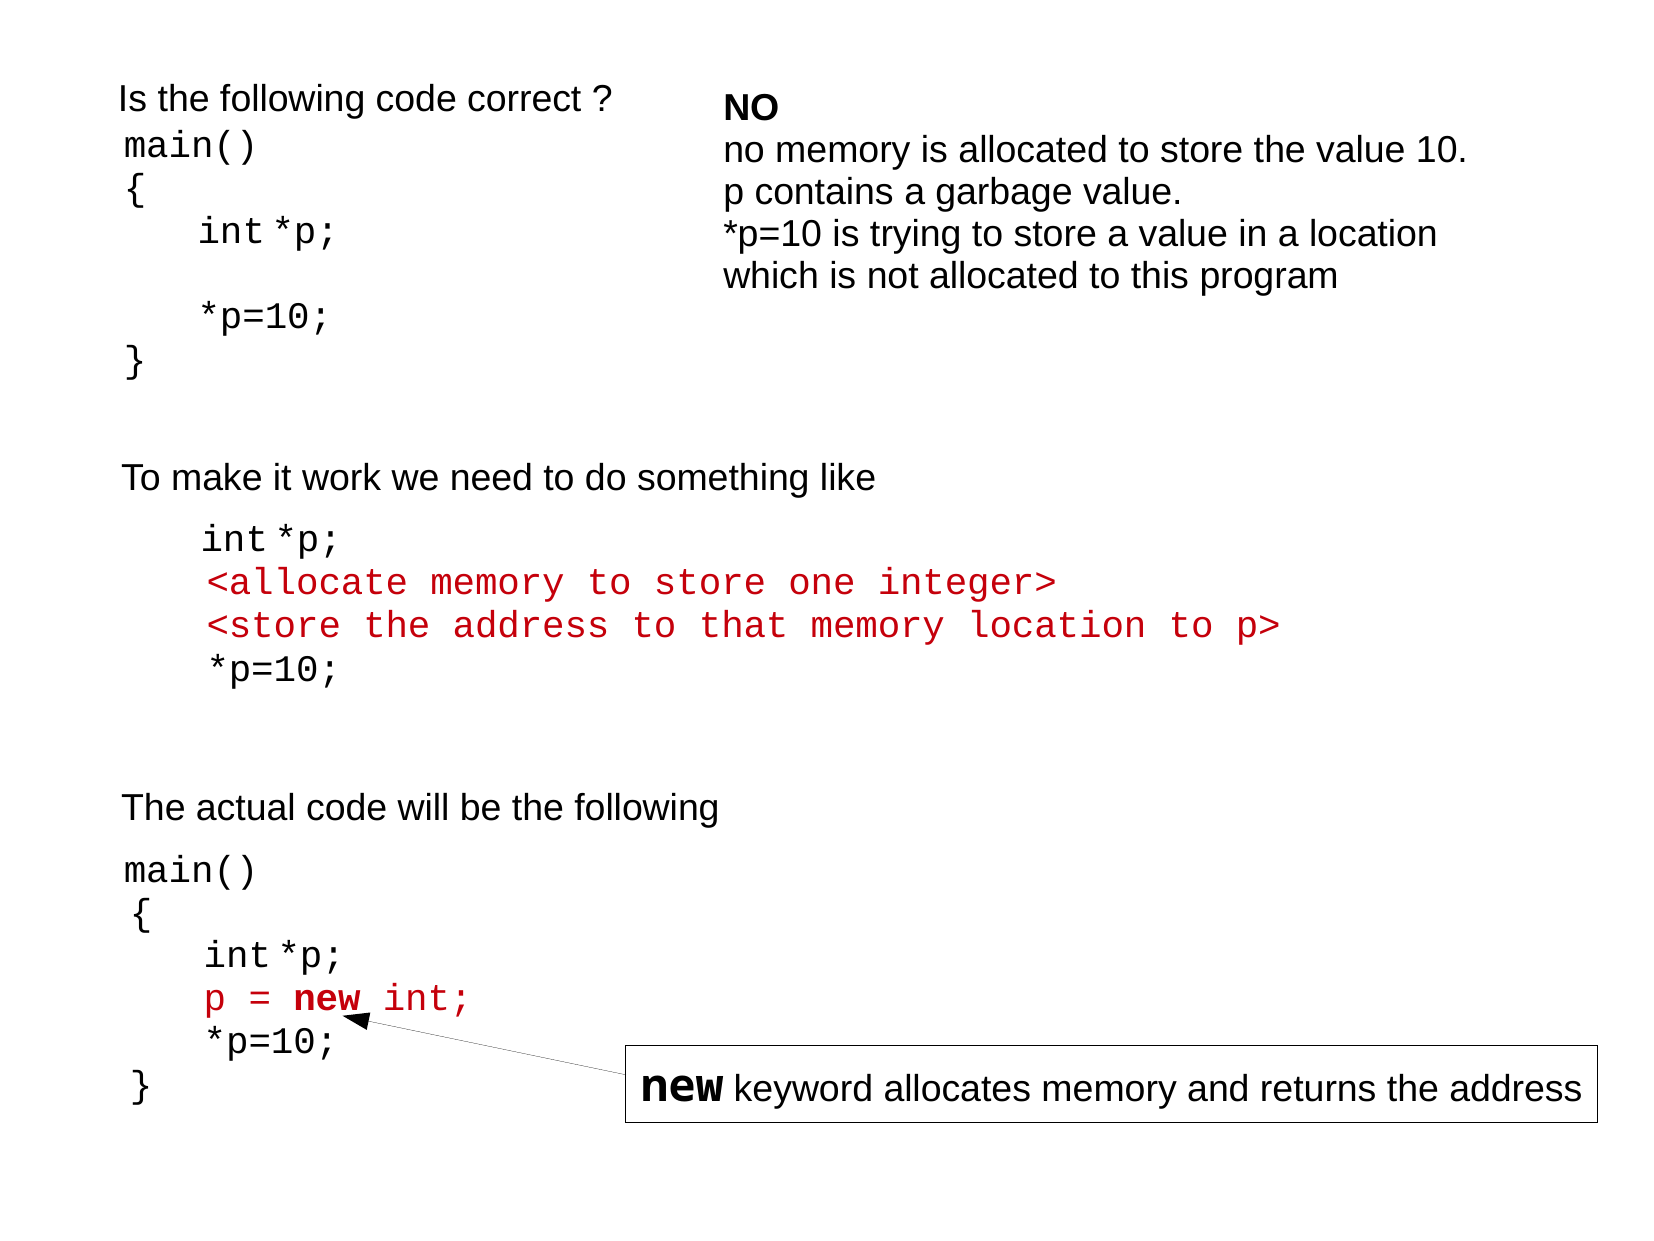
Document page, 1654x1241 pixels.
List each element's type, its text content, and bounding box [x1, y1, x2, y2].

text_box NO no memory is allocated to store the value 10. p contains a garbage value. *p=10 is trying to store a value in a location which is not allocated to this program [708, 79, 1519, 305]
text_box int *p; <allocate memory to store one integer> <store the address to that memory location to p> *p=10; [183, 513, 1376, 709]
text_box new keyword allocates memory and returns the address [625, 1045, 1598, 1115]
text_box The actual code will be the following [106, 779, 735, 837]
text_box main() { int *p; p = new int; *p=10; } [107, 843, 1300, 1123]
text_box main() { int *p; p = new int; *p=10; } [626, 1115, 1300, 1122]
text_box Is the following code correct ? main() { int *p; *p=10; } [101, 70, 628, 392]
text_box To make it work we need to do something like [106, 448, 892, 506]
